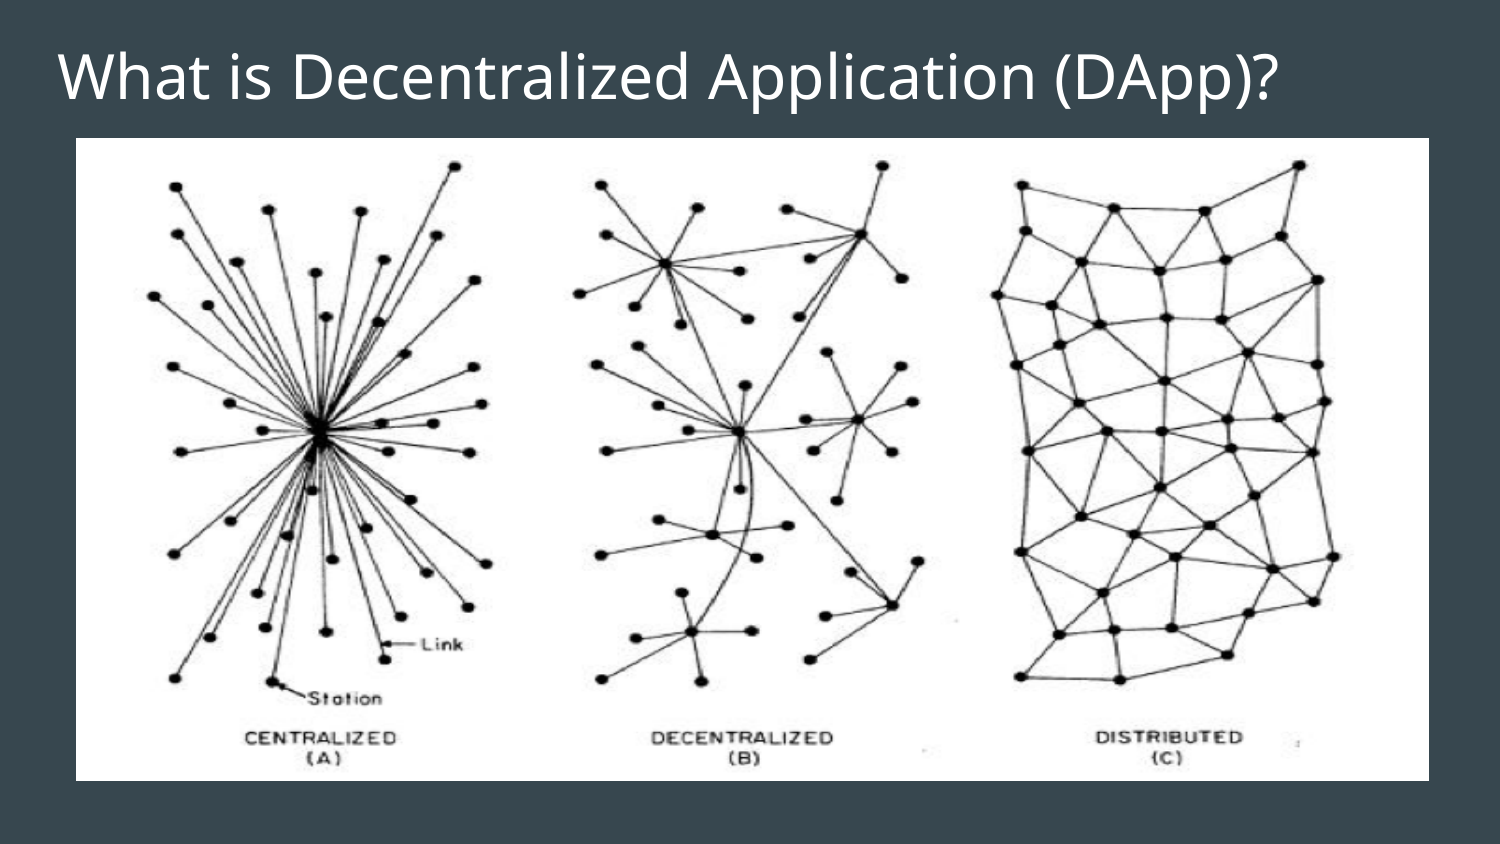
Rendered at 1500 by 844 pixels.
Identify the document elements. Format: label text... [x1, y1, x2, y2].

picture [76, 138, 1429, 781]
title What is Decentralized Application (DApp)? [42, 22, 1440, 117]
